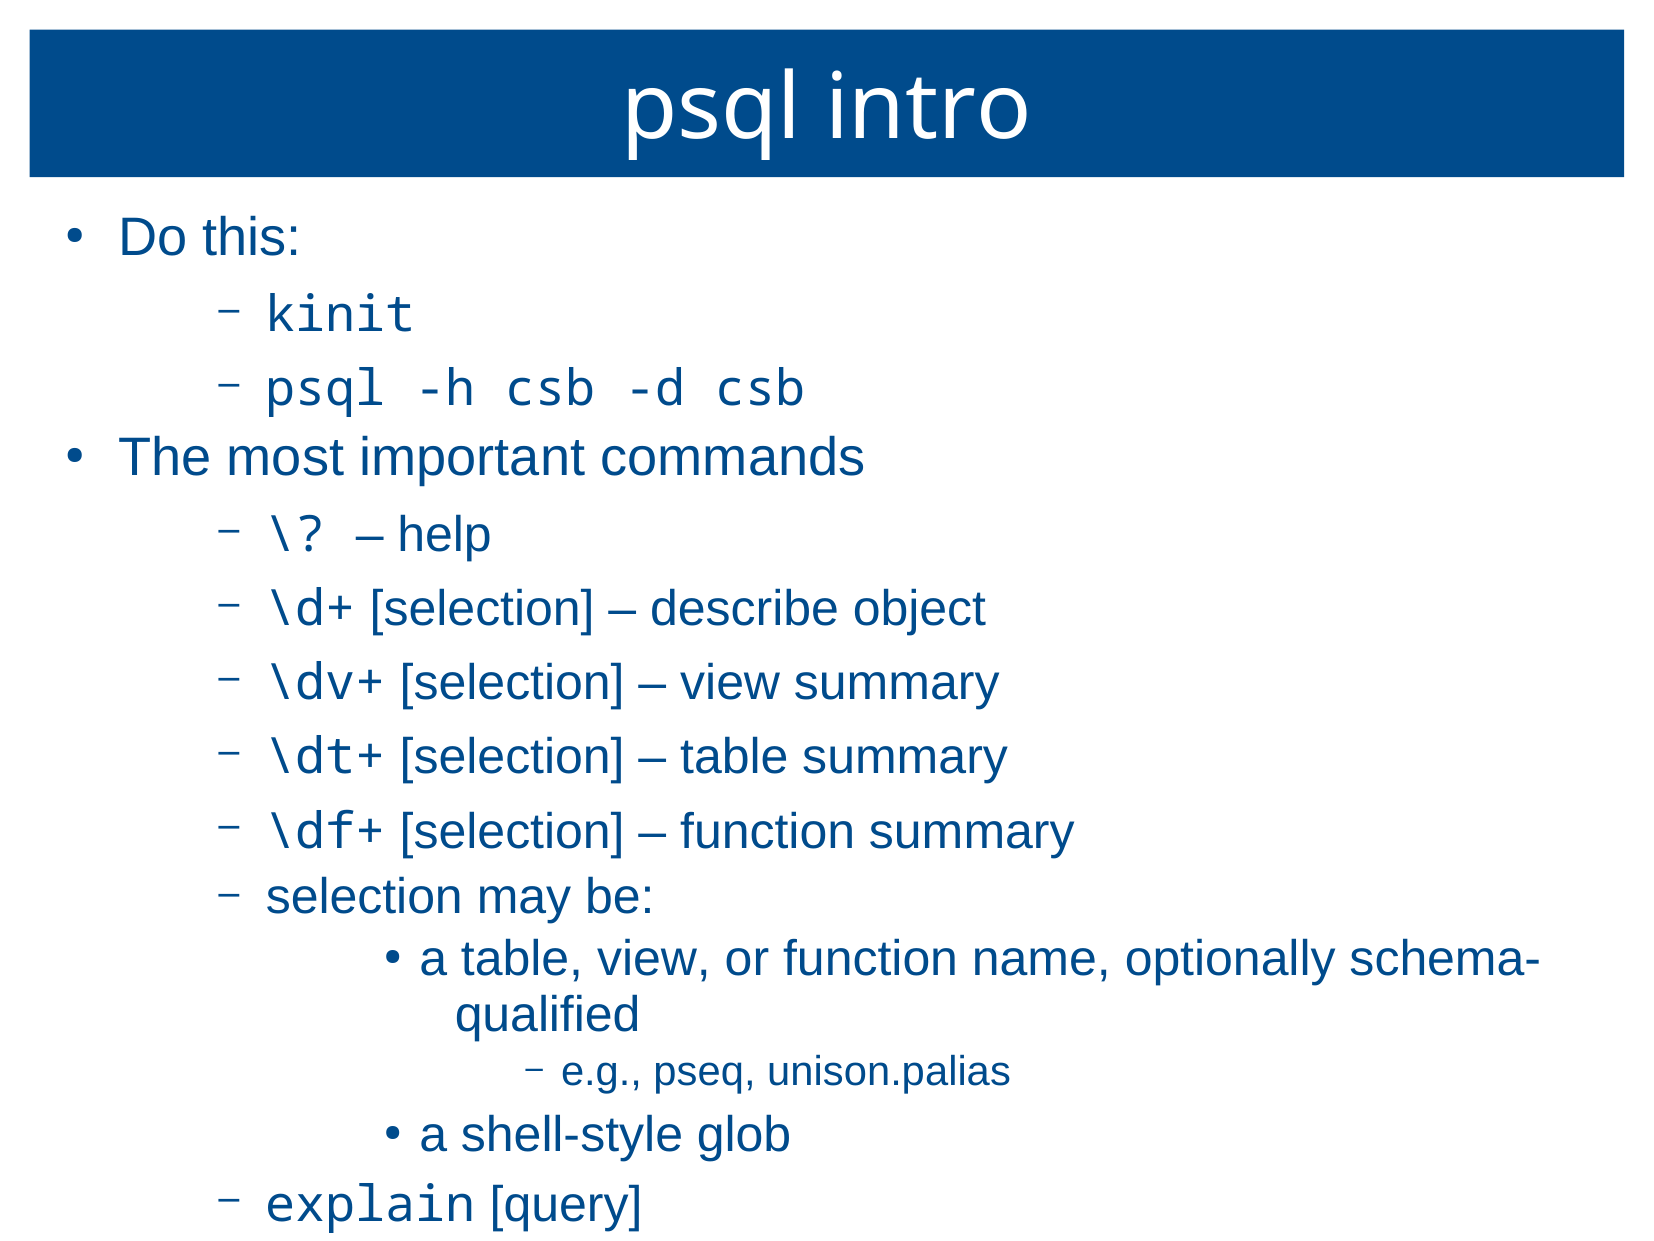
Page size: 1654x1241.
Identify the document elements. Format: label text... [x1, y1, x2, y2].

title psql intro [29, 29, 1625, 178]
list Do this: kinit psql -h csb -d csb The most important commands \? – help \d+ [selection] – describe object \dv+ [selection] – view summary \dt+ [selection] – table summary \df+ [selection] – function summary selection may be: a table, view, or function name, optionally schema-qualified e.g., pseq, unison.palias a shell-style glob explain [query] [29, 206, 1625, 1152]
